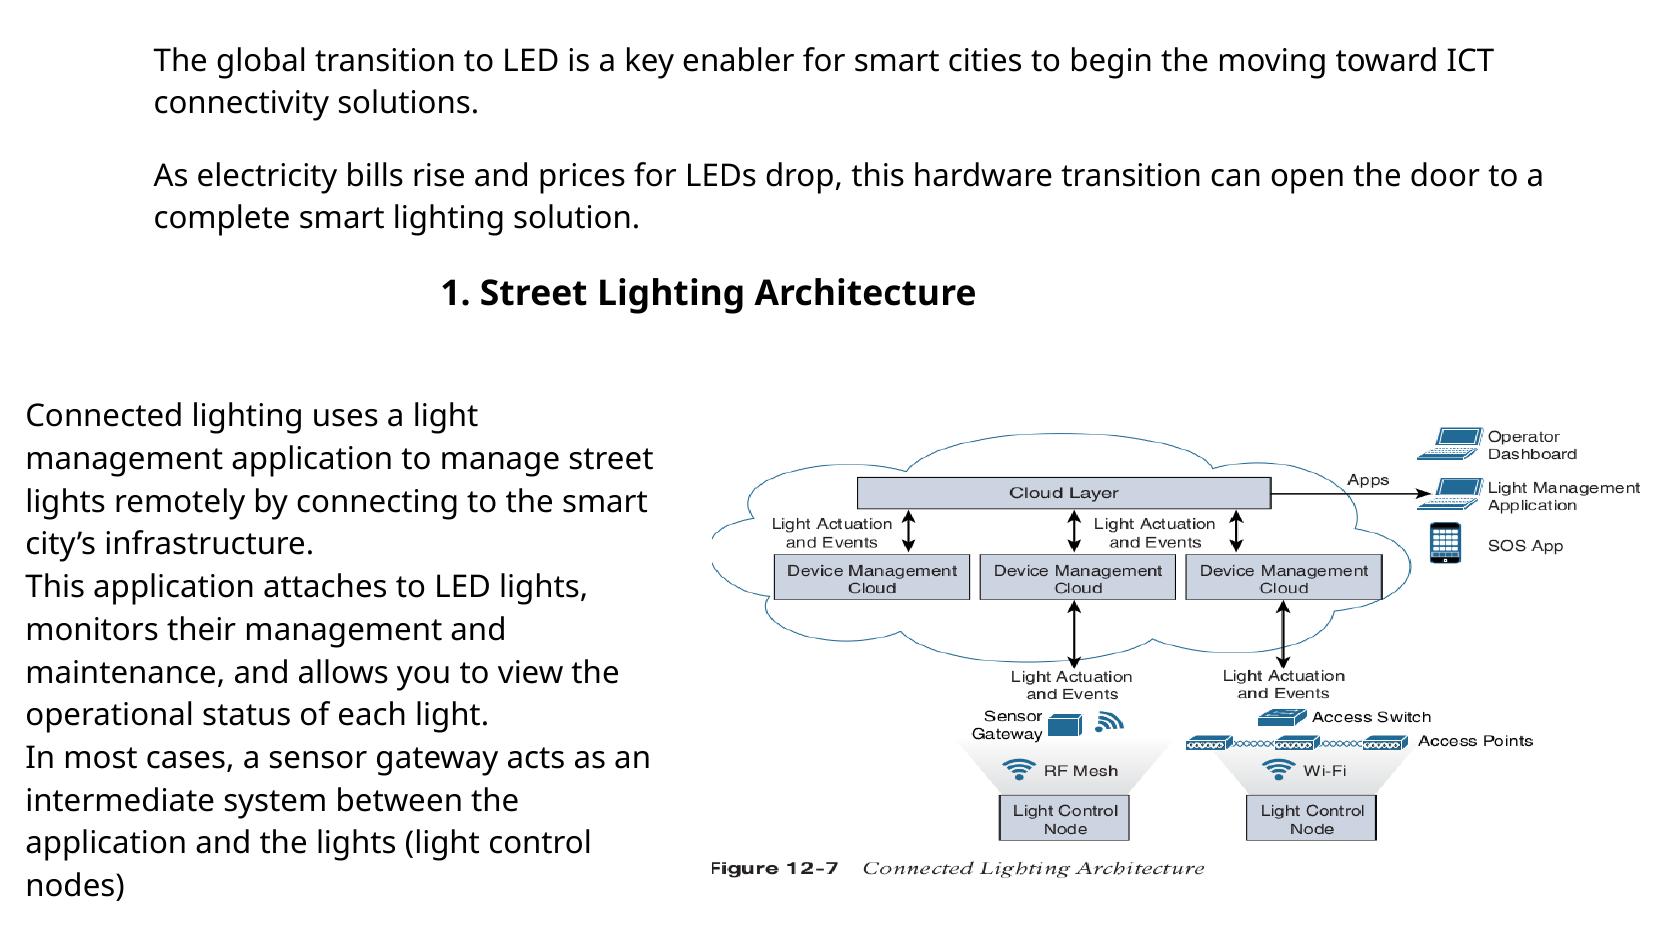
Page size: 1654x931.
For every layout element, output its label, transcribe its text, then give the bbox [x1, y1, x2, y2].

text_box Connected lighting uses a light management application to manage street lights remotely by connecting to the smart city’s infrastructure. This application attaches to LED lights, monitors their management and maintenance, and allows you to view the operational status of each light. In most cases, a sensor gateway acts as an intermediate system between the application and the lights (light control nodes) [10, 385, 686, 931]
picture [712, 412, 1643, 879]
list The global transition to LED is a key enabler for smart cities to begin the moving toward ICT connectivity solutions. As electricity bills rise and prices for LEDs drop, this hardware transition can open the door to a complete smart lighting solution. 1. Street Lighting Architecture [82, 37, 1571, 413]
